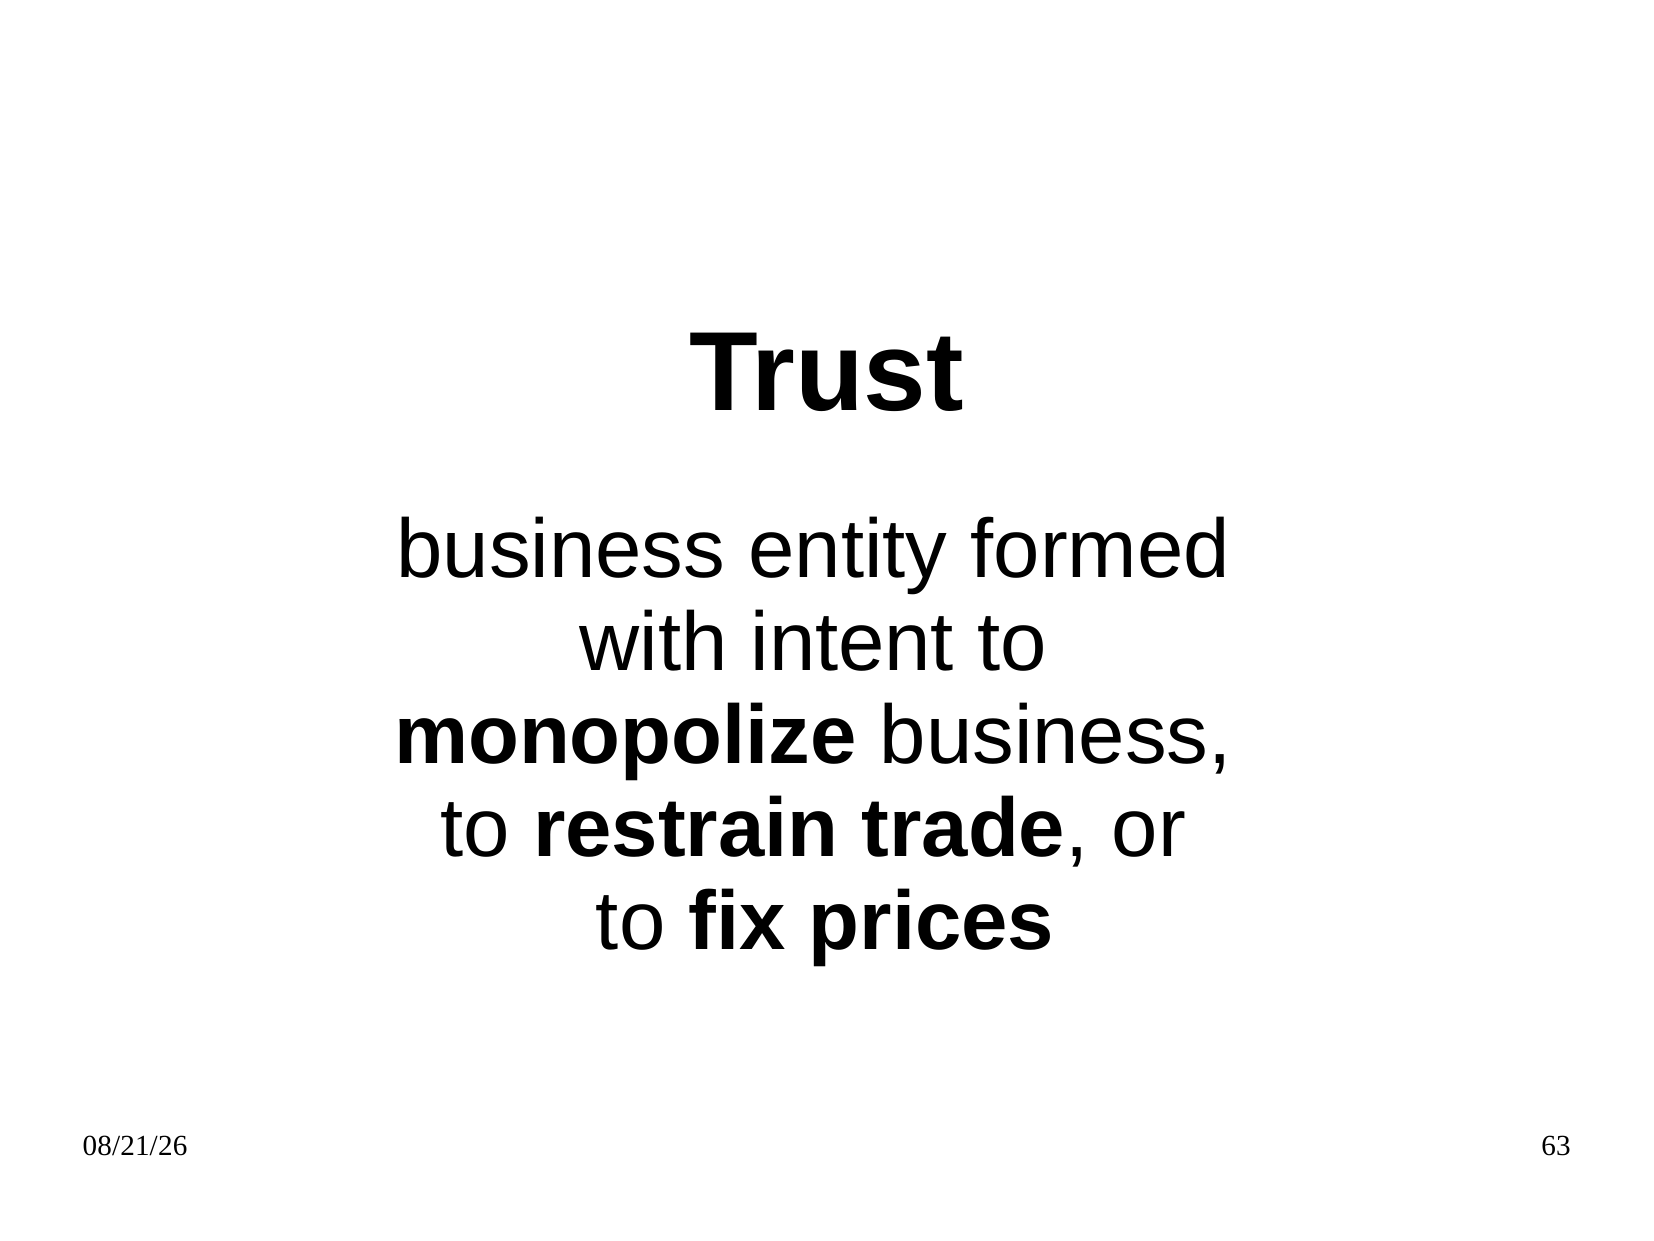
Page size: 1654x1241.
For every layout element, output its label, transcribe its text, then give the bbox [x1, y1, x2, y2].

subtitle business entity formed with intent to monopolize business, to restrain trade, or to fix prices [80, 502, 1570, 968]
title Trust [82, 267, 1571, 476]
